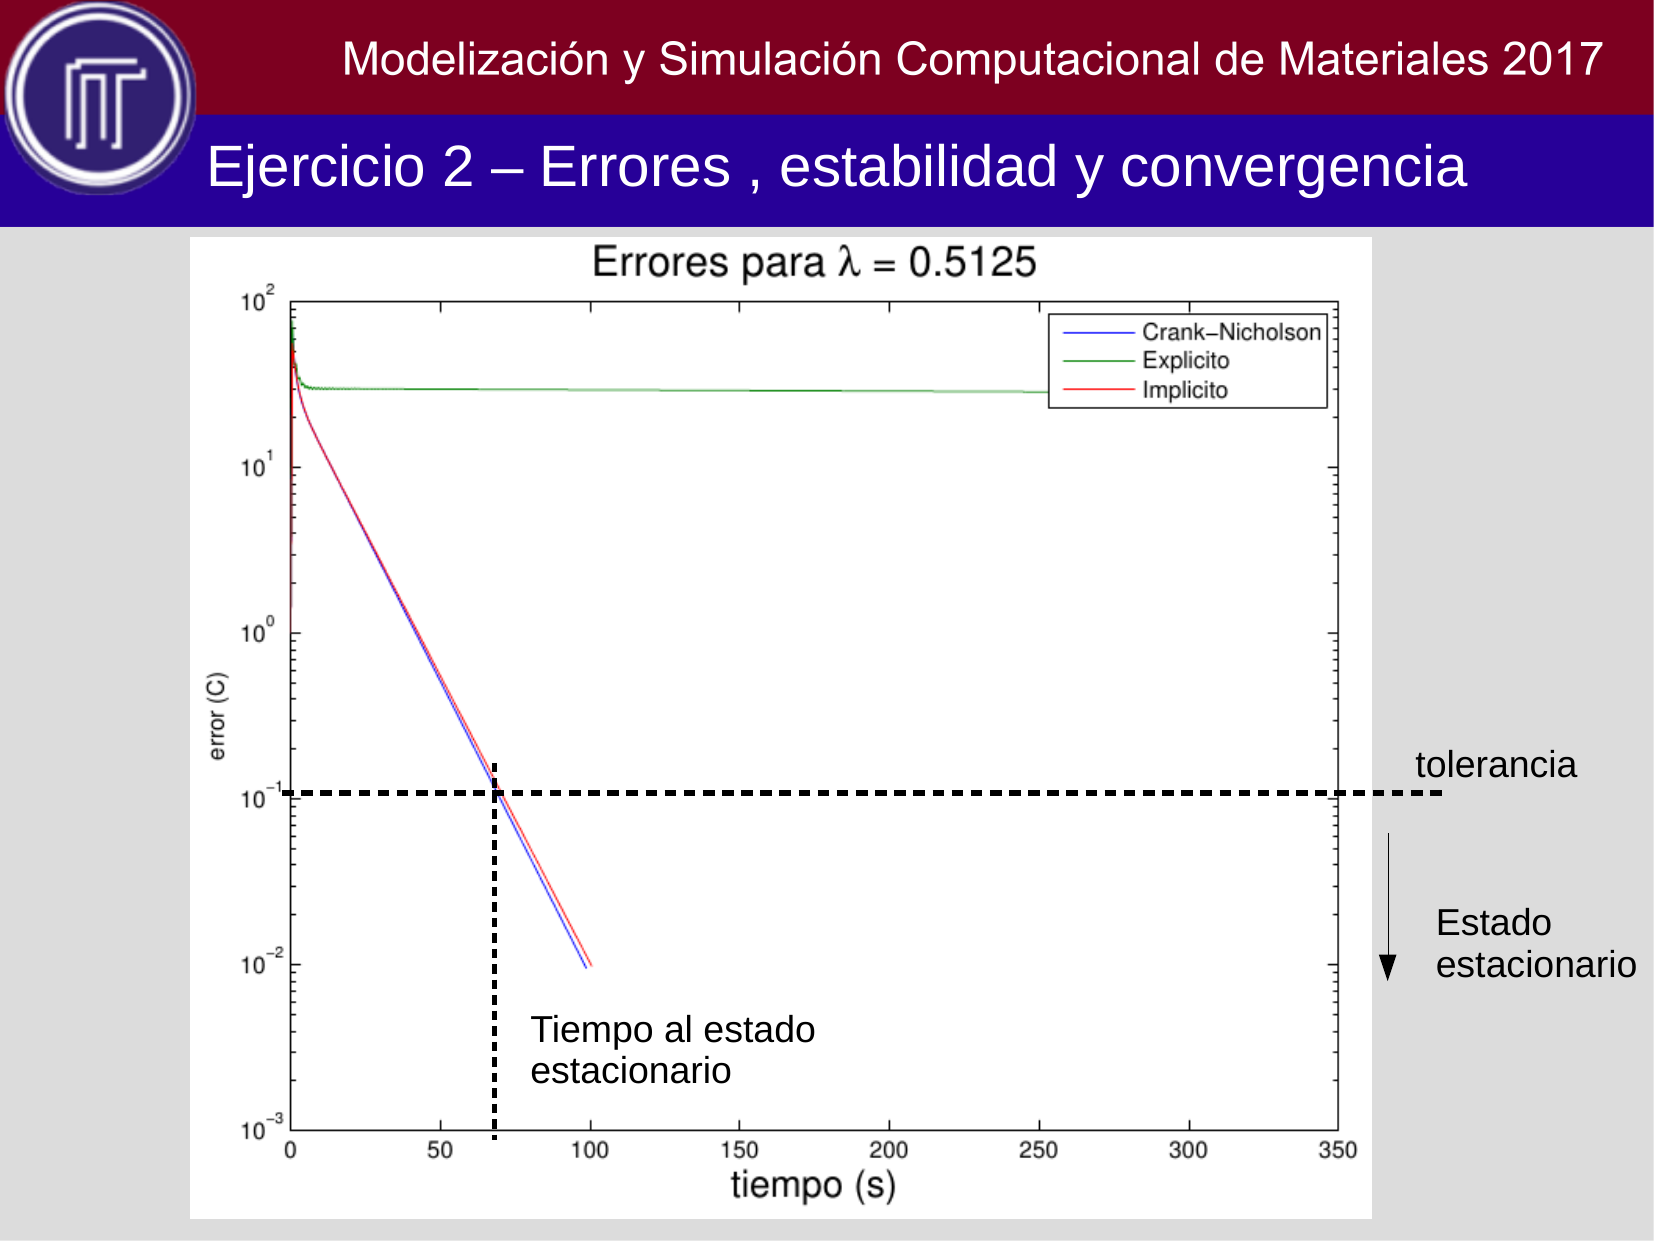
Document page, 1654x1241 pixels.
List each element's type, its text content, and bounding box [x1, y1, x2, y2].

text_box Estado estacionario [1420, 893, 1653, 993]
text_box Ejercicio 2 – Errores , estabilidad y convergencia [191, 126, 1508, 207]
text_box tolerancia [1400, 736, 1593, 793]
picture [0, 0, 1654, 1241]
text_box Tiempo al estado estacionario [515, 1000, 843, 1100]
